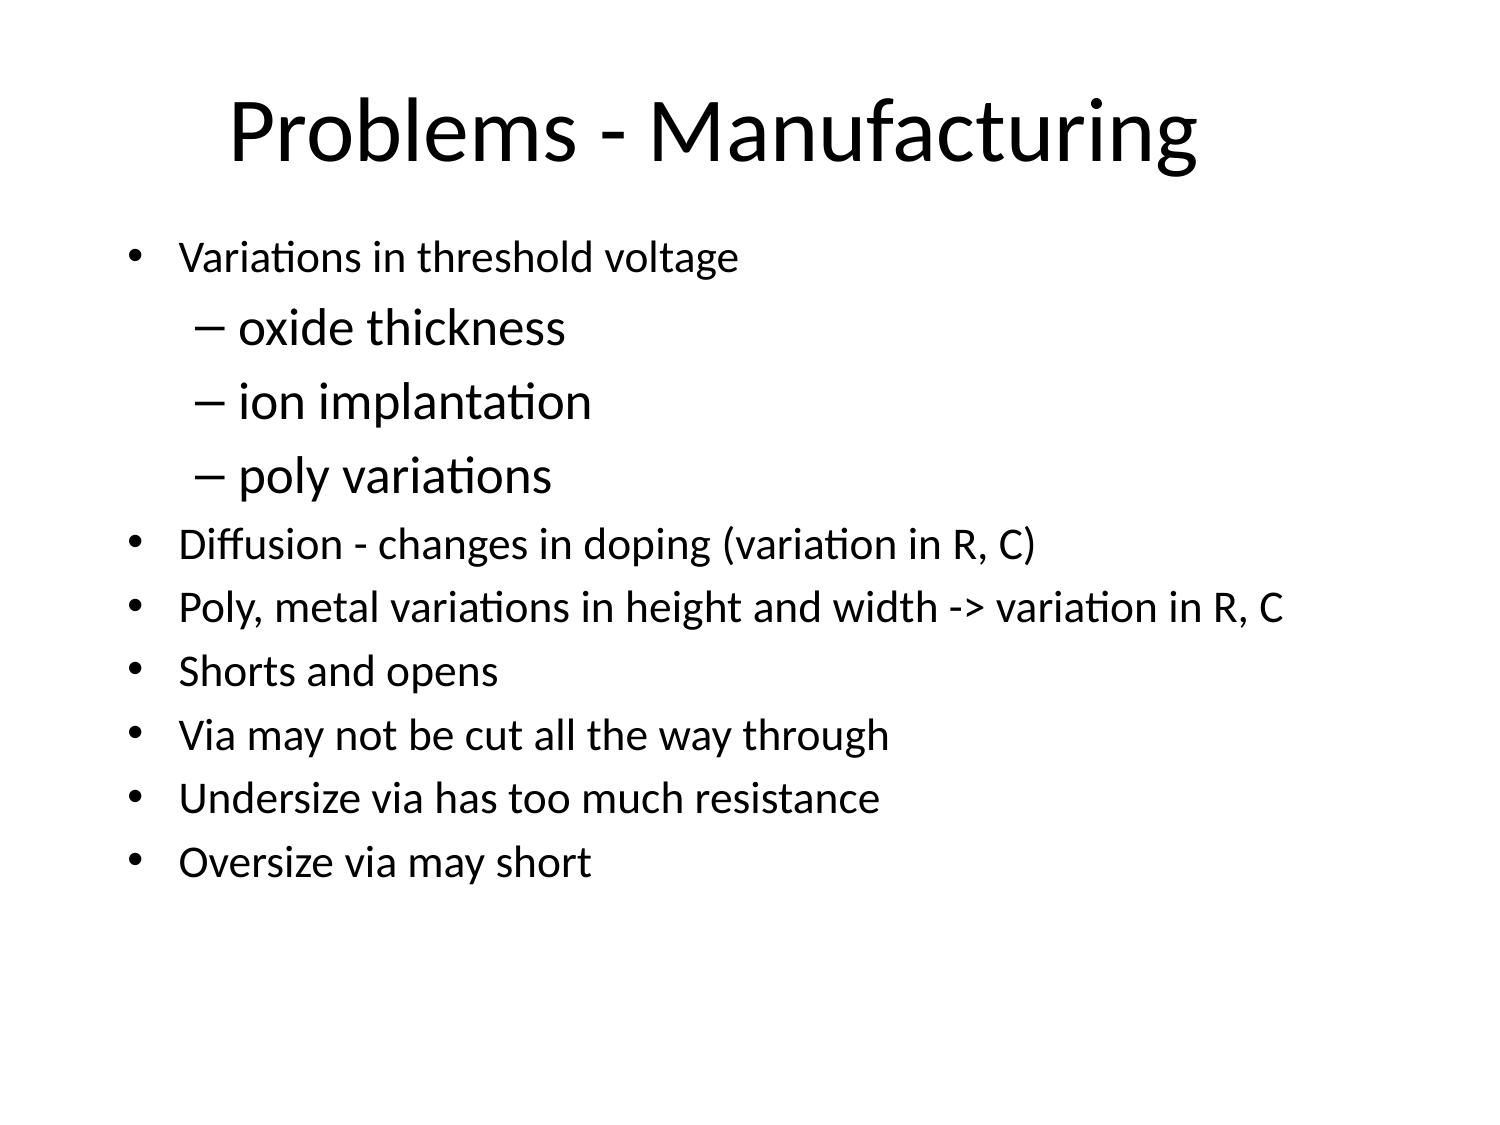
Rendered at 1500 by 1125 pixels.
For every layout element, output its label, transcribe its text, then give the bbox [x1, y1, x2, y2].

list Variations in threshold voltage oxide thickness ion implantation poly variations Diffusion - changes in doping (variation in R, C) Poly, metal variations in height and width -> variation in R, C Shorts and opens Via may not be cut all the way through Undersize via has too much resistance Oversize via may short [112, 220, 1388, 895]
title Problems - Manufacturing [76, 31, 1352, 219]
